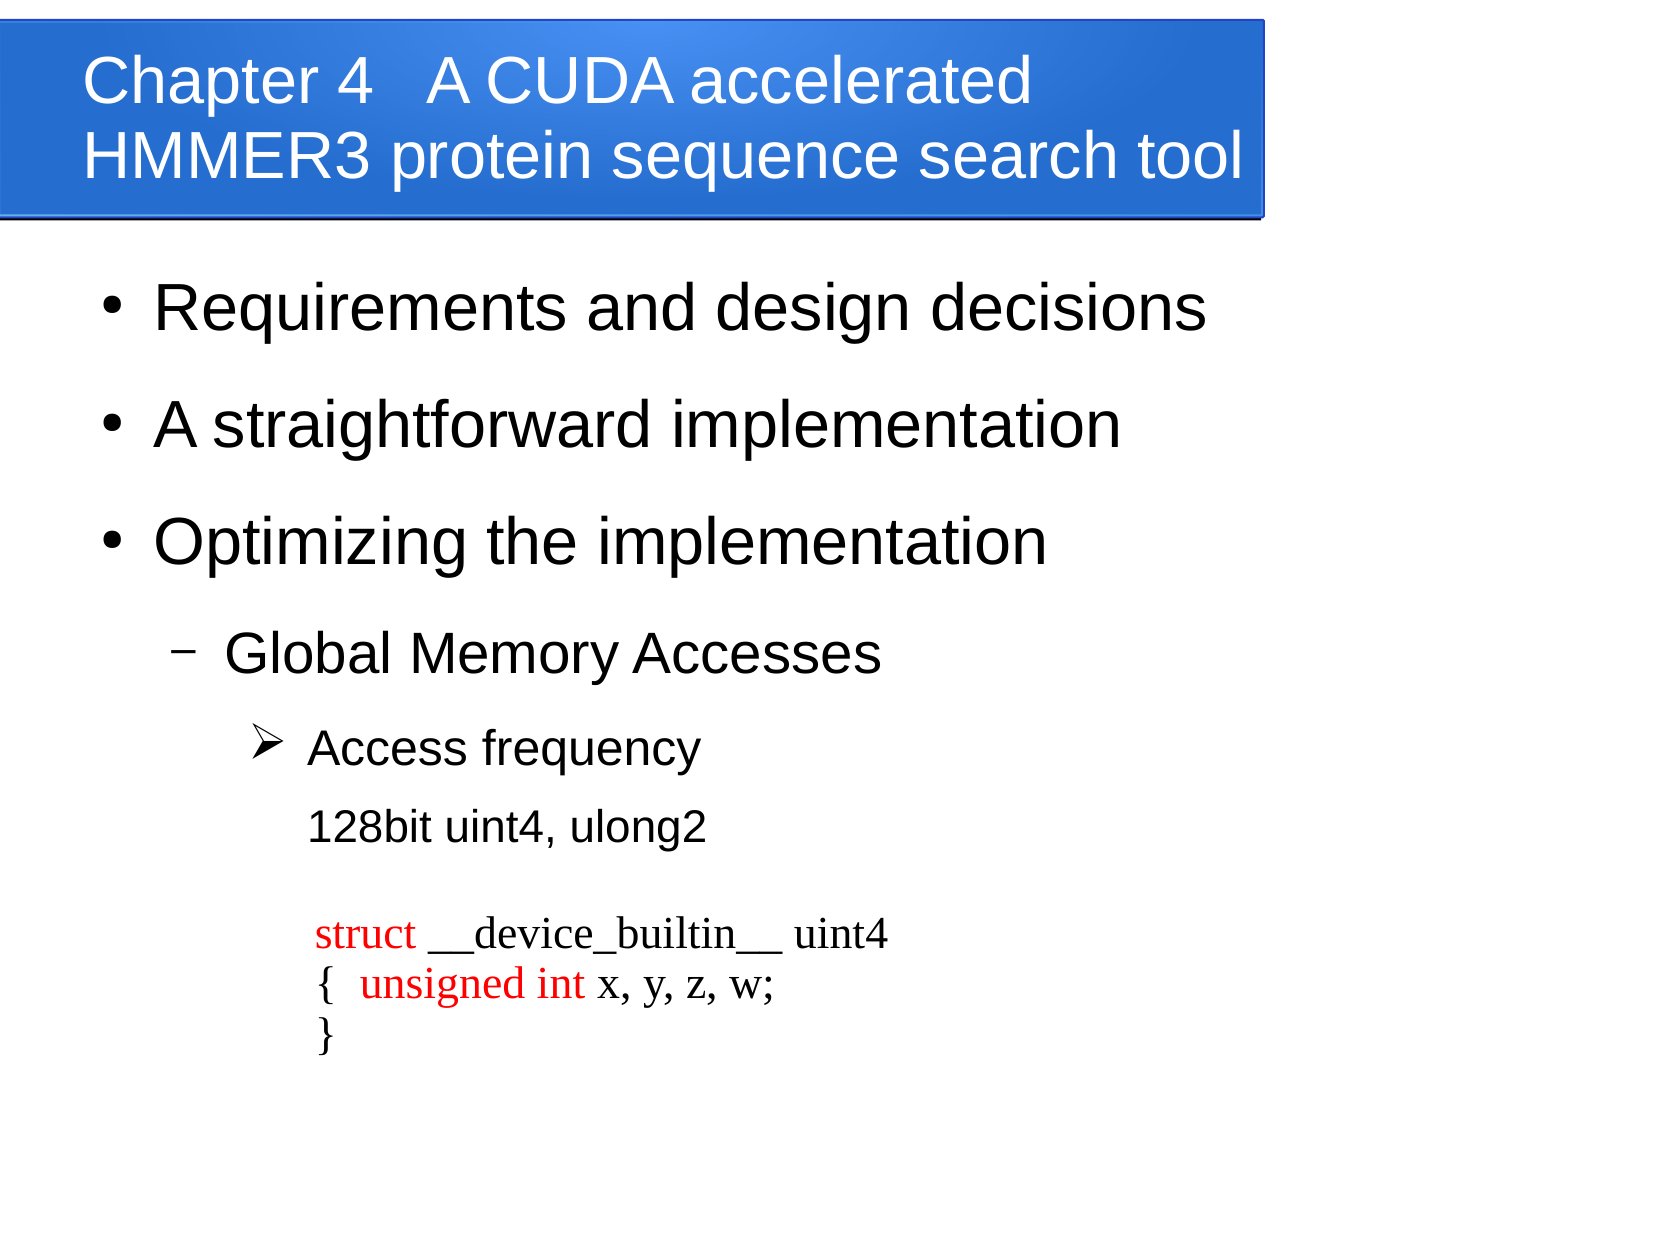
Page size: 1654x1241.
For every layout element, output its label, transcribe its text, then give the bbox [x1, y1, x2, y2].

title Chapter 4 A CUDA accelerated HMMER3 protein sequence search tool [82, 25, 1250, 211]
text_box struct __device_builtin__ uint4 { unsigned int x, y, z, w; } [300, 900, 904, 1153]
list Requirements and design decisions A straightforward implementation Optimizing the implementation Global Memory Accesses Access frequency 128bit uint4, ulong2 [82, 269, 1538, 1201]
